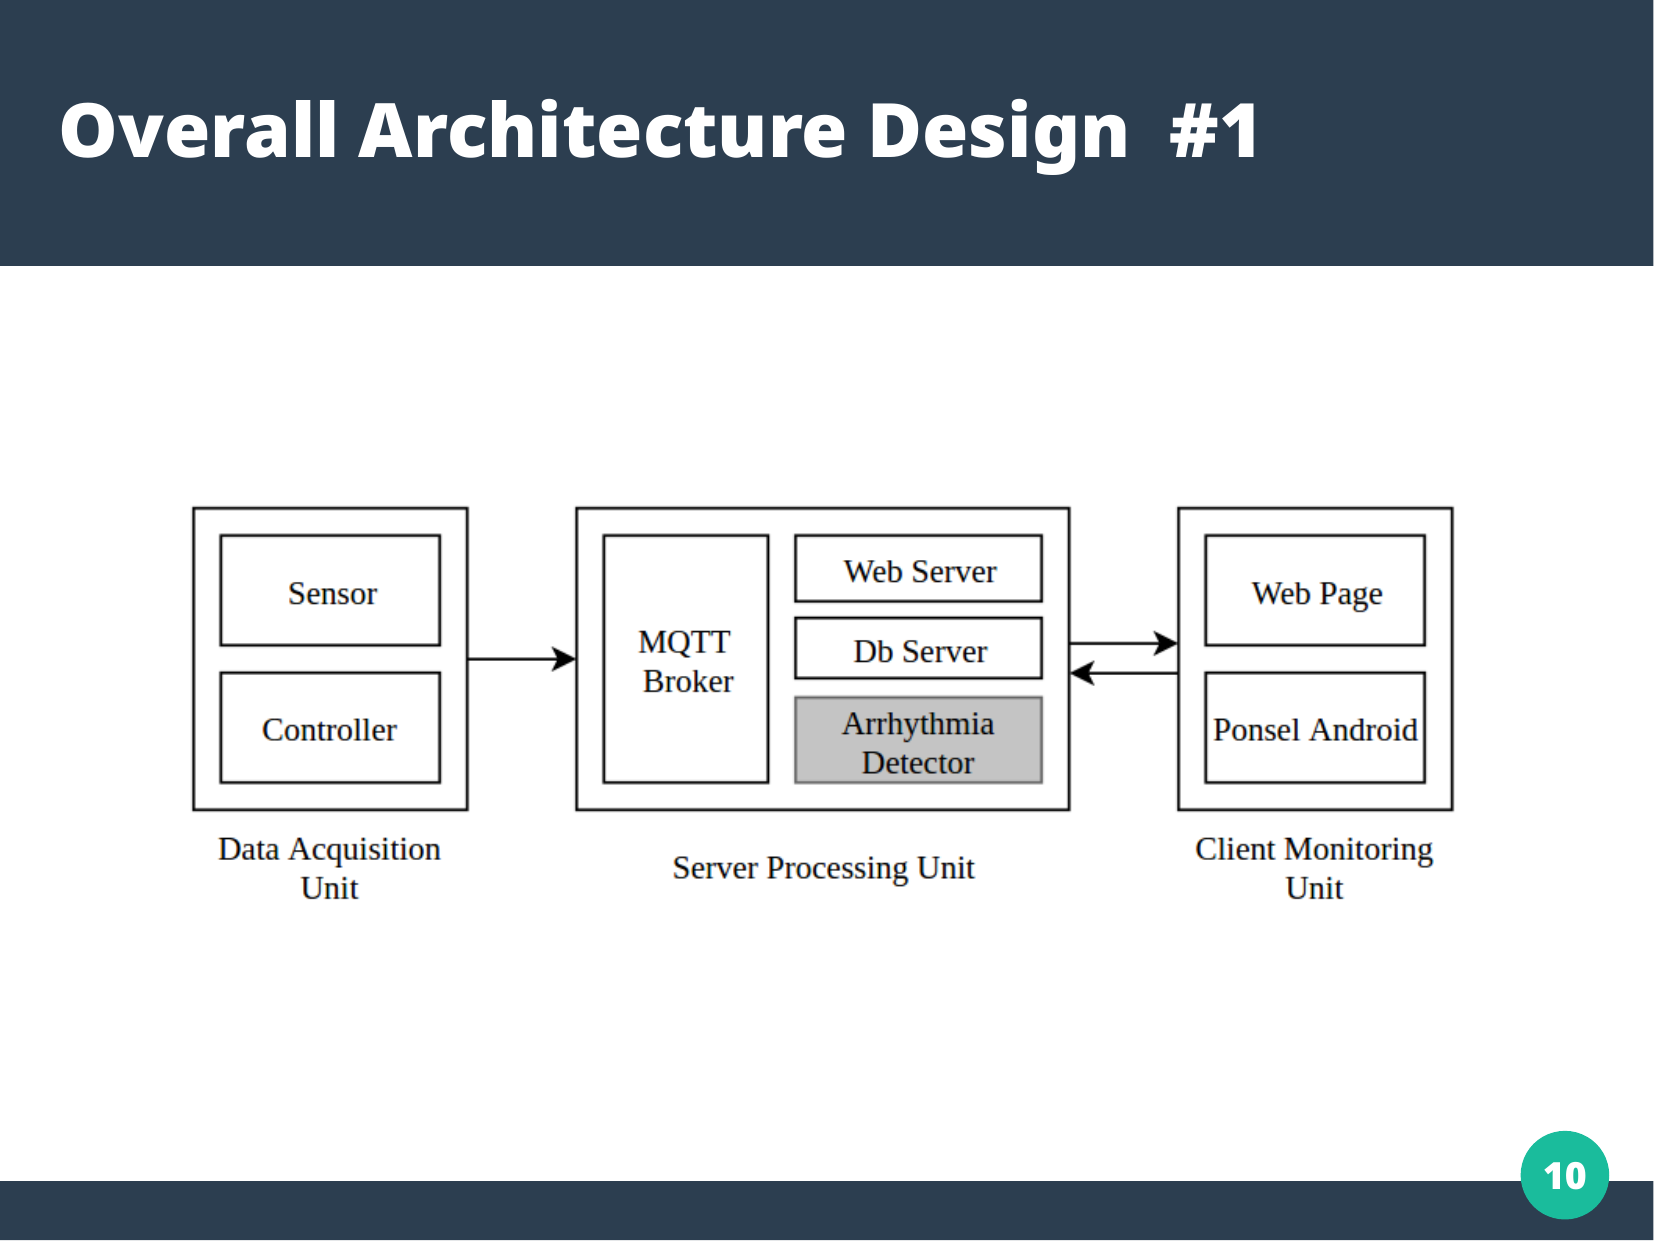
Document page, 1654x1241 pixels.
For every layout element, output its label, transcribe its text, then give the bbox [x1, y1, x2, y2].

picture [188, 501, 1459, 907]
title Overall Architecture Design #1 [58, 49, 1595, 207]
